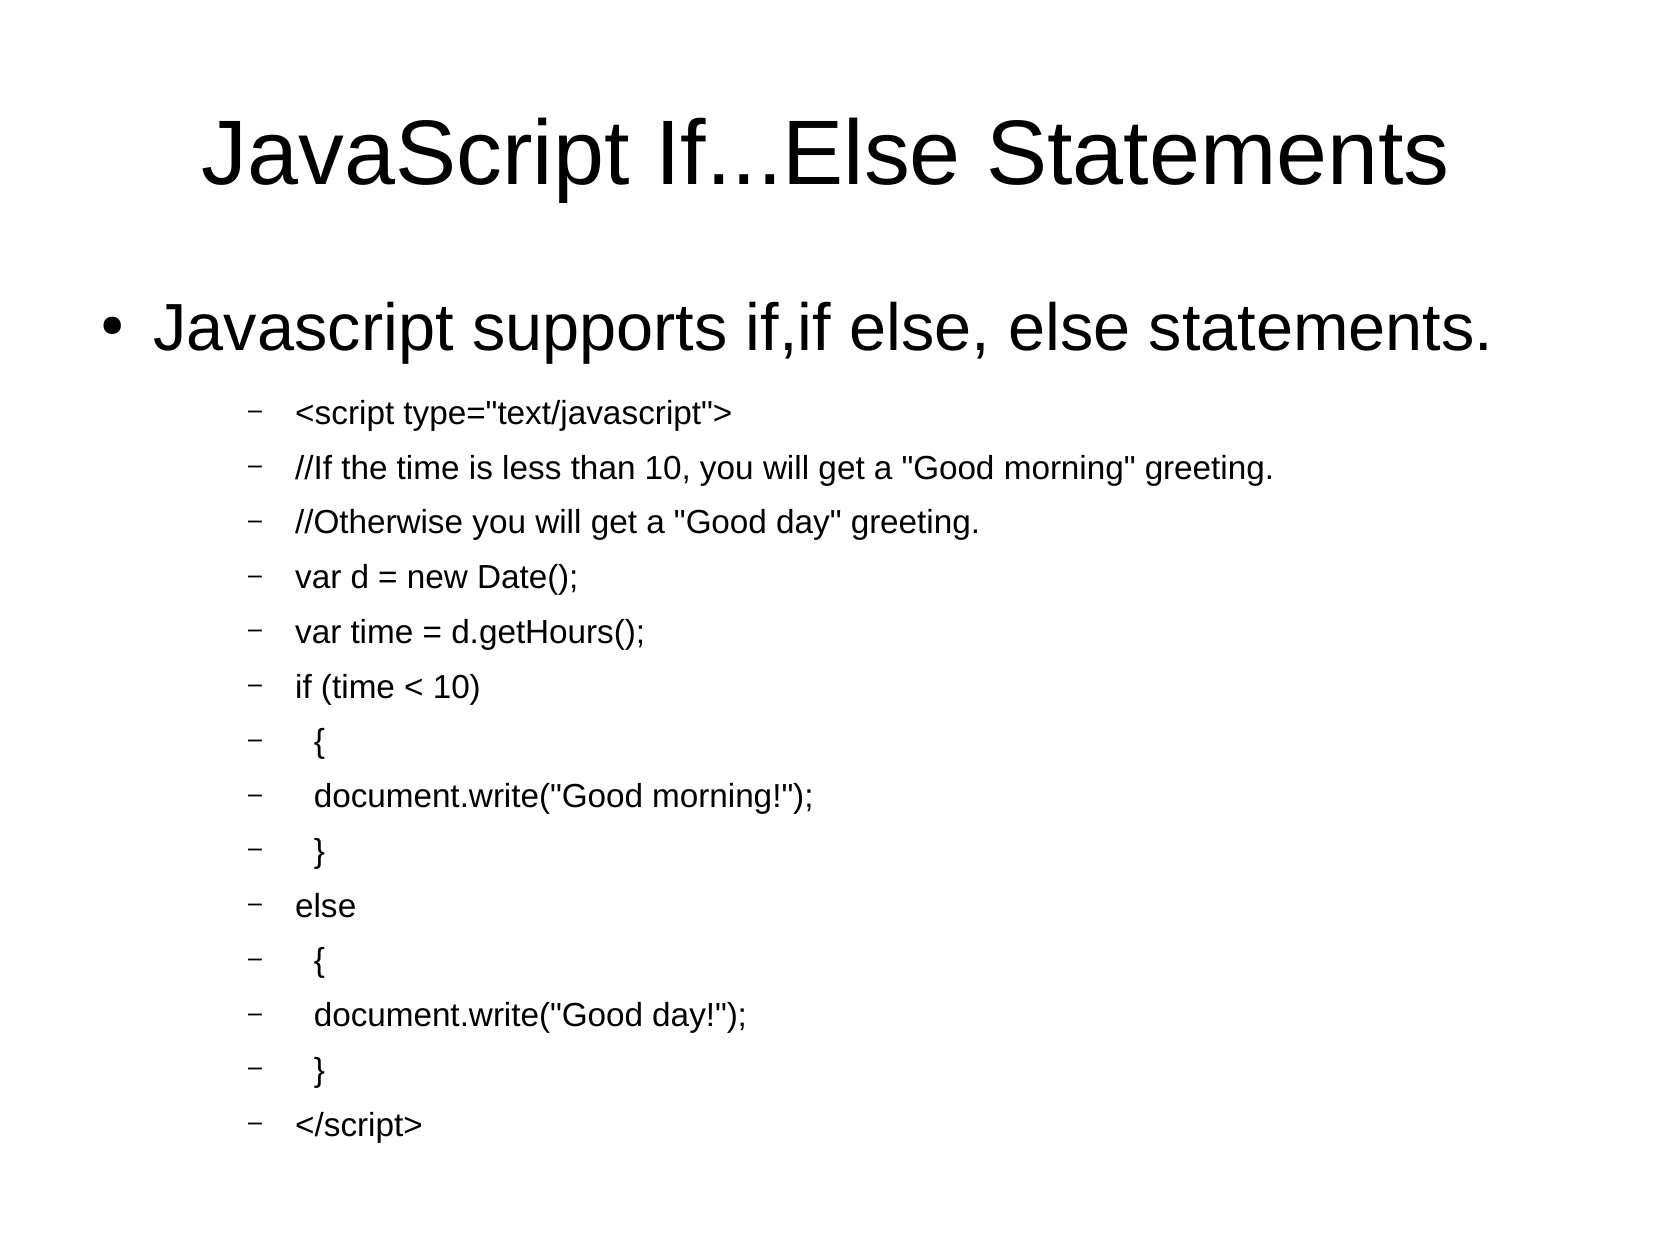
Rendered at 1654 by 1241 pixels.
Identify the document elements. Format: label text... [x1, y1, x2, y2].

title JavaScript If...Else Statements [82, 49, 1571, 257]
list Javascript supports if,if else, else statements. <script type="text/javascript"> //If the time is less than 10, you will get a "Good morning" greeting. //Otherwise you will get a "Good day" greeting. var d = new Date(); var time = d.getHours(); if (time < 10) { document.write("Good morning!"); } else { document.write("Good day!"); } </script> [82, 290, 1571, 1144]
